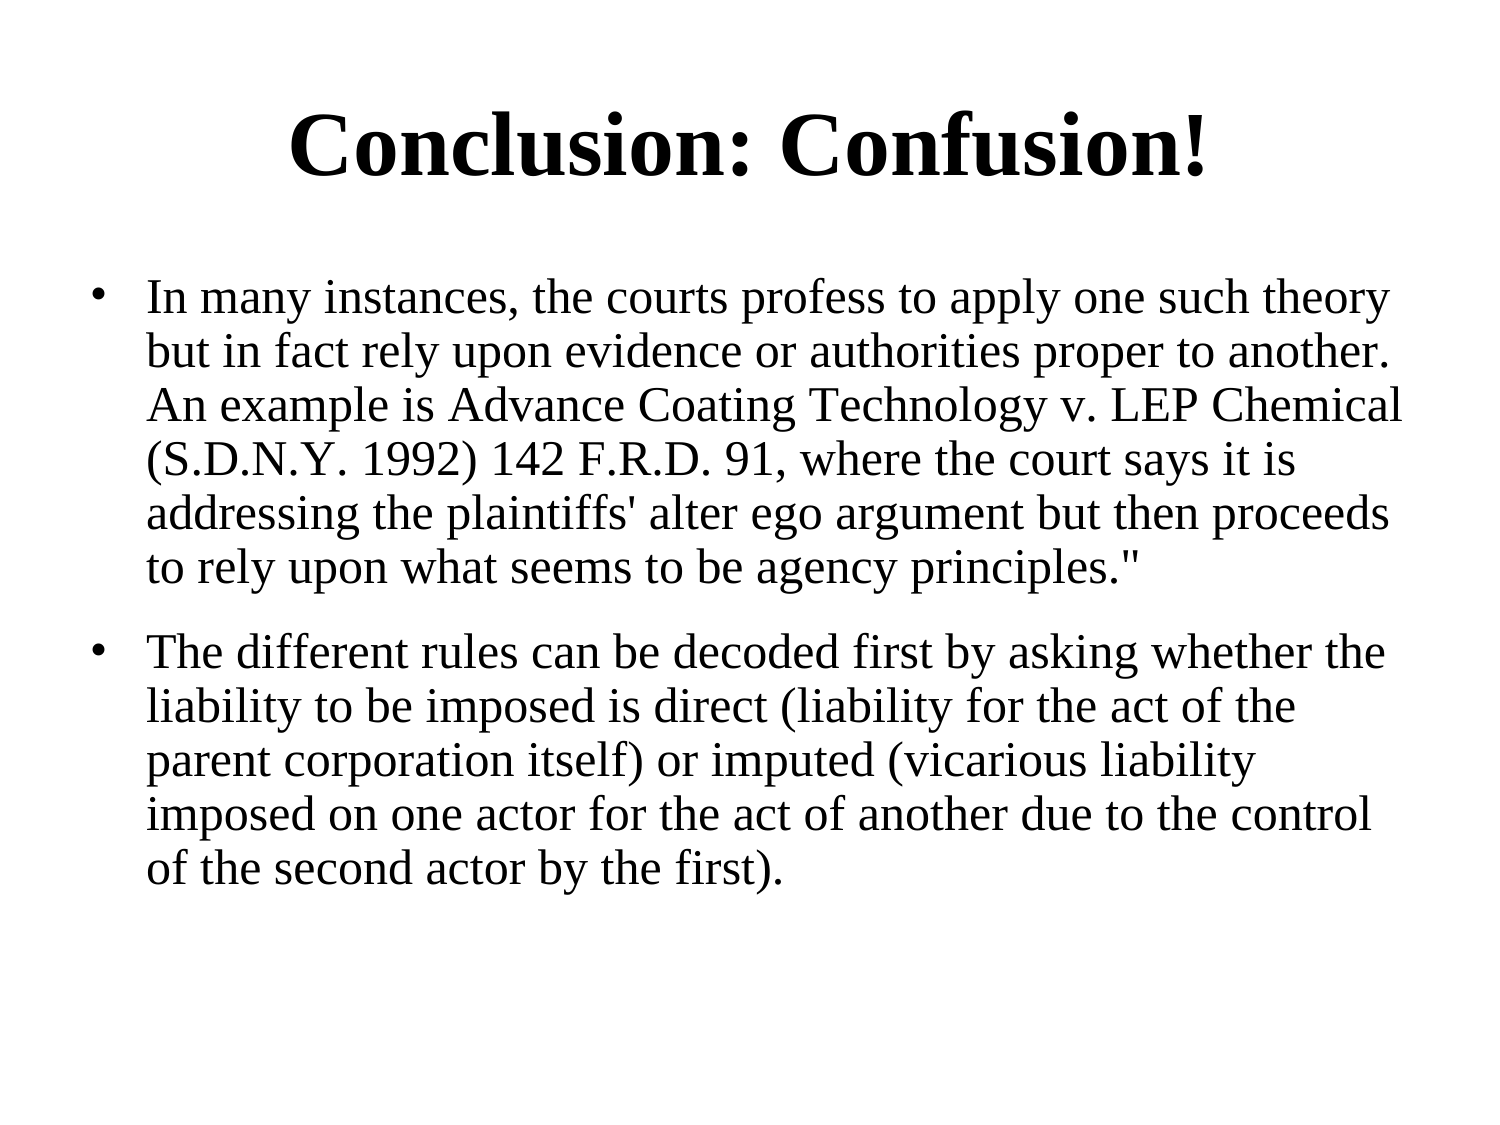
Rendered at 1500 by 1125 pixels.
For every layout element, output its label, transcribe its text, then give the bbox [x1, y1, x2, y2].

title Conclusion: Confusion! [75, 45, 1426, 233]
list In many instances, the courts profess to apply one such theory but in fact rely upon evidence or authorities proper to another. An example is Advance Coating Technology v. LEP Chemical (S.D.N.Y. 1992) 142 F.R.D. 91, where the court says it is addressing the plaintiffs' alter ego argument but then proceeds to rely upon what seems to be agency principles." The different rules can be decoded first by asking whether the liability to be imposed is direct (liability for the act of the parent corporation itself) or imputed (vicarious liability imposed on one actor for the act of another due to the control of the second actor by the first). [75, 262, 1426, 1005]
